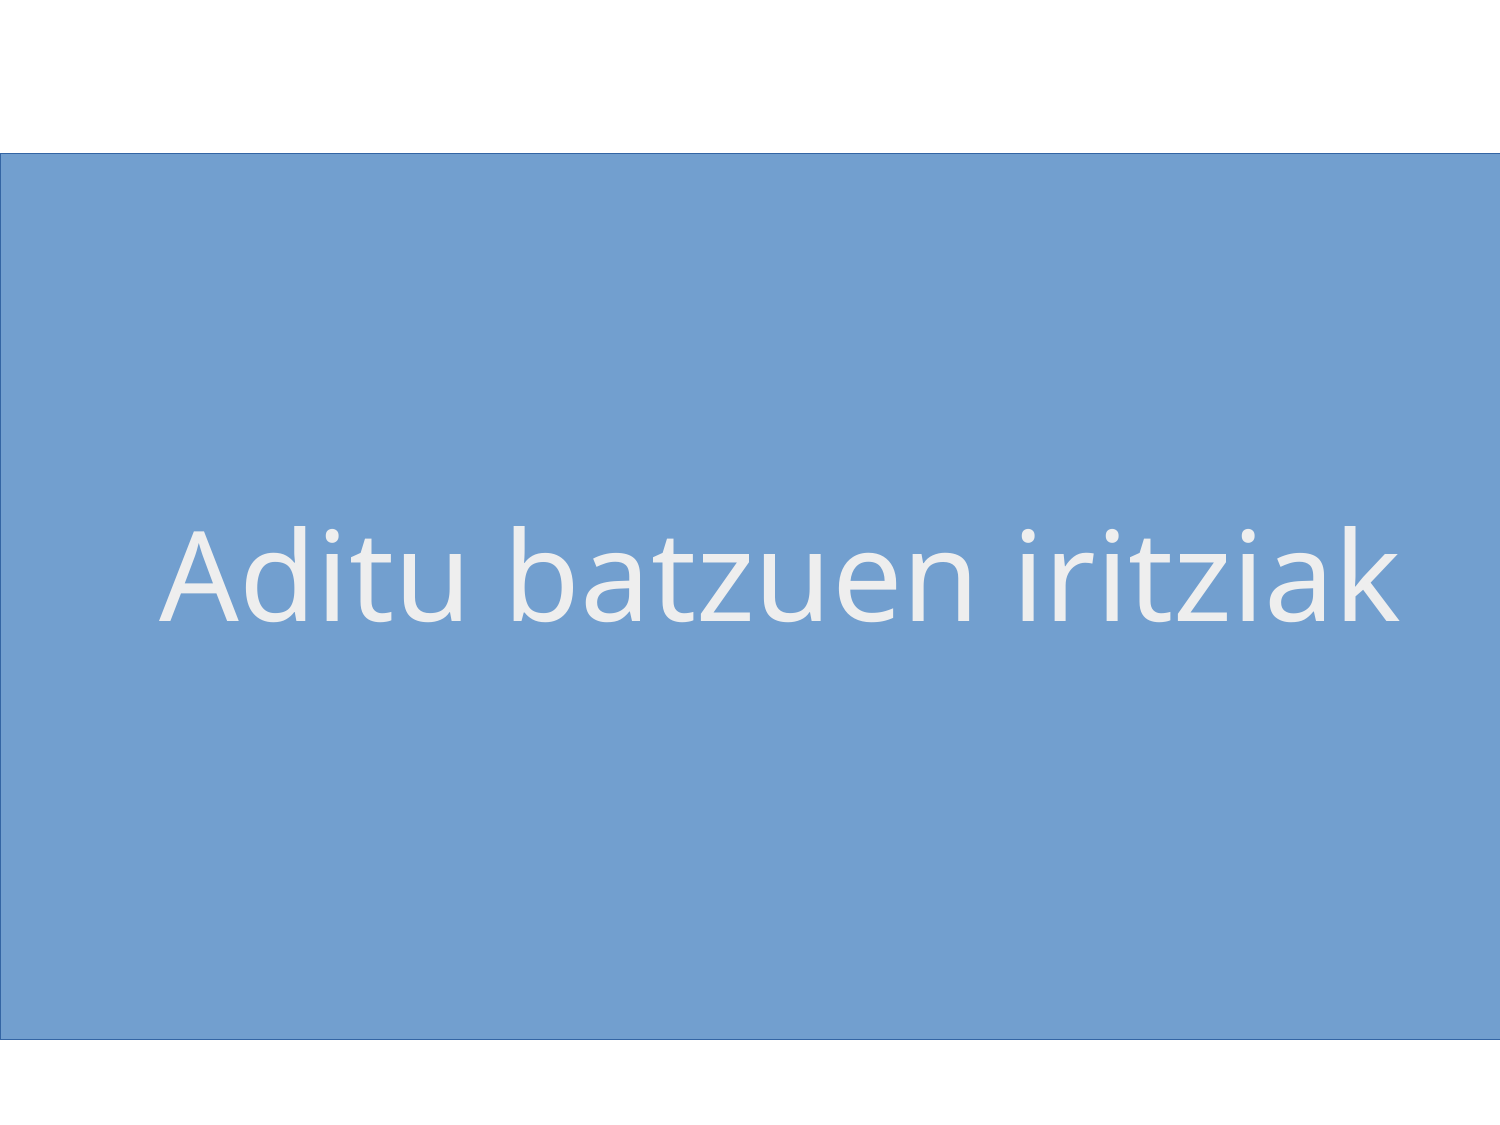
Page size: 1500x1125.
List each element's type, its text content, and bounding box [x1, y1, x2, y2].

title Aditu batzuen iritziak [106, 153, 1457, 993]
